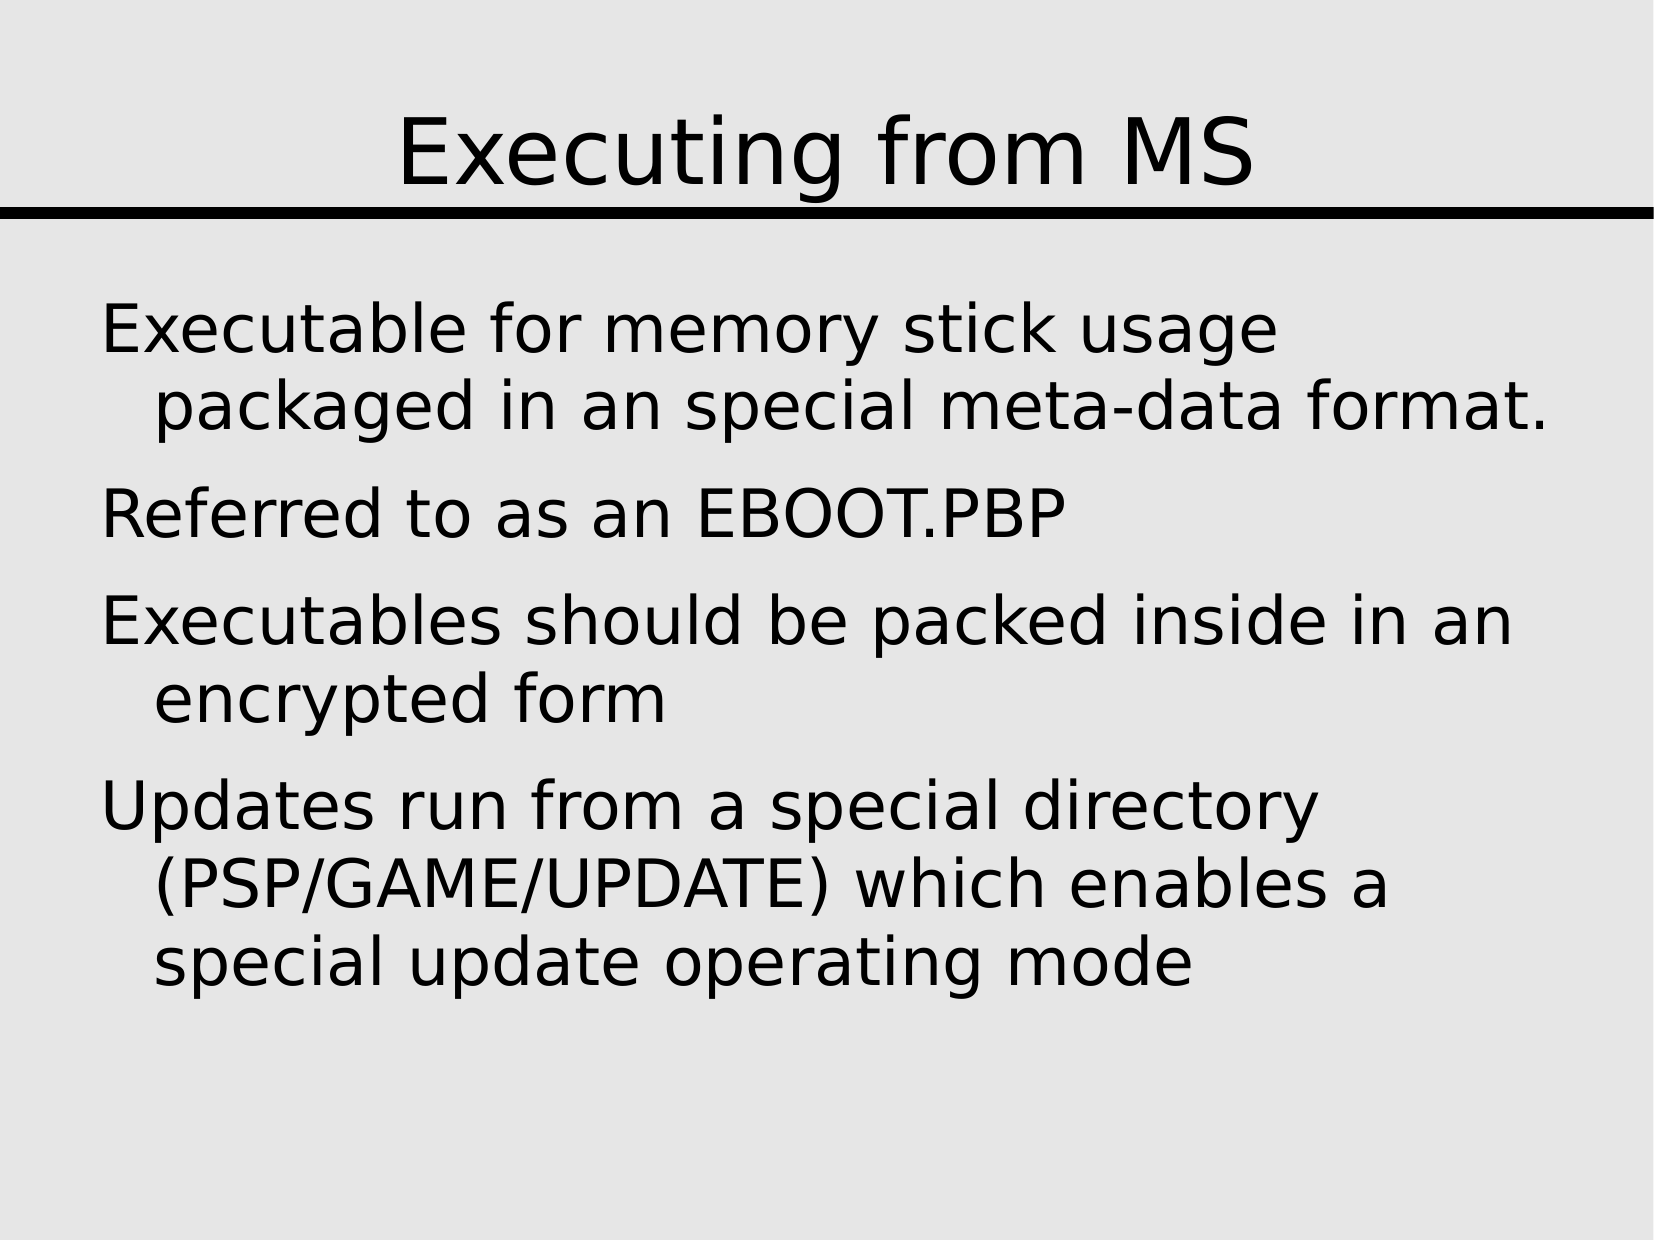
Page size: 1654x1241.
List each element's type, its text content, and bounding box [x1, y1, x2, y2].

list Executable for memory stick usage packaged in an special meta-data format. Referred to as an EBOOT.PBP Executables should be packed inside in an encrypted form Updates run from a special directory (PSP/GAME/UPDATE) which enables a special update operating mode [82, 290, 1571, 1094]
title Executing from MS [82, 56, 1571, 250]
